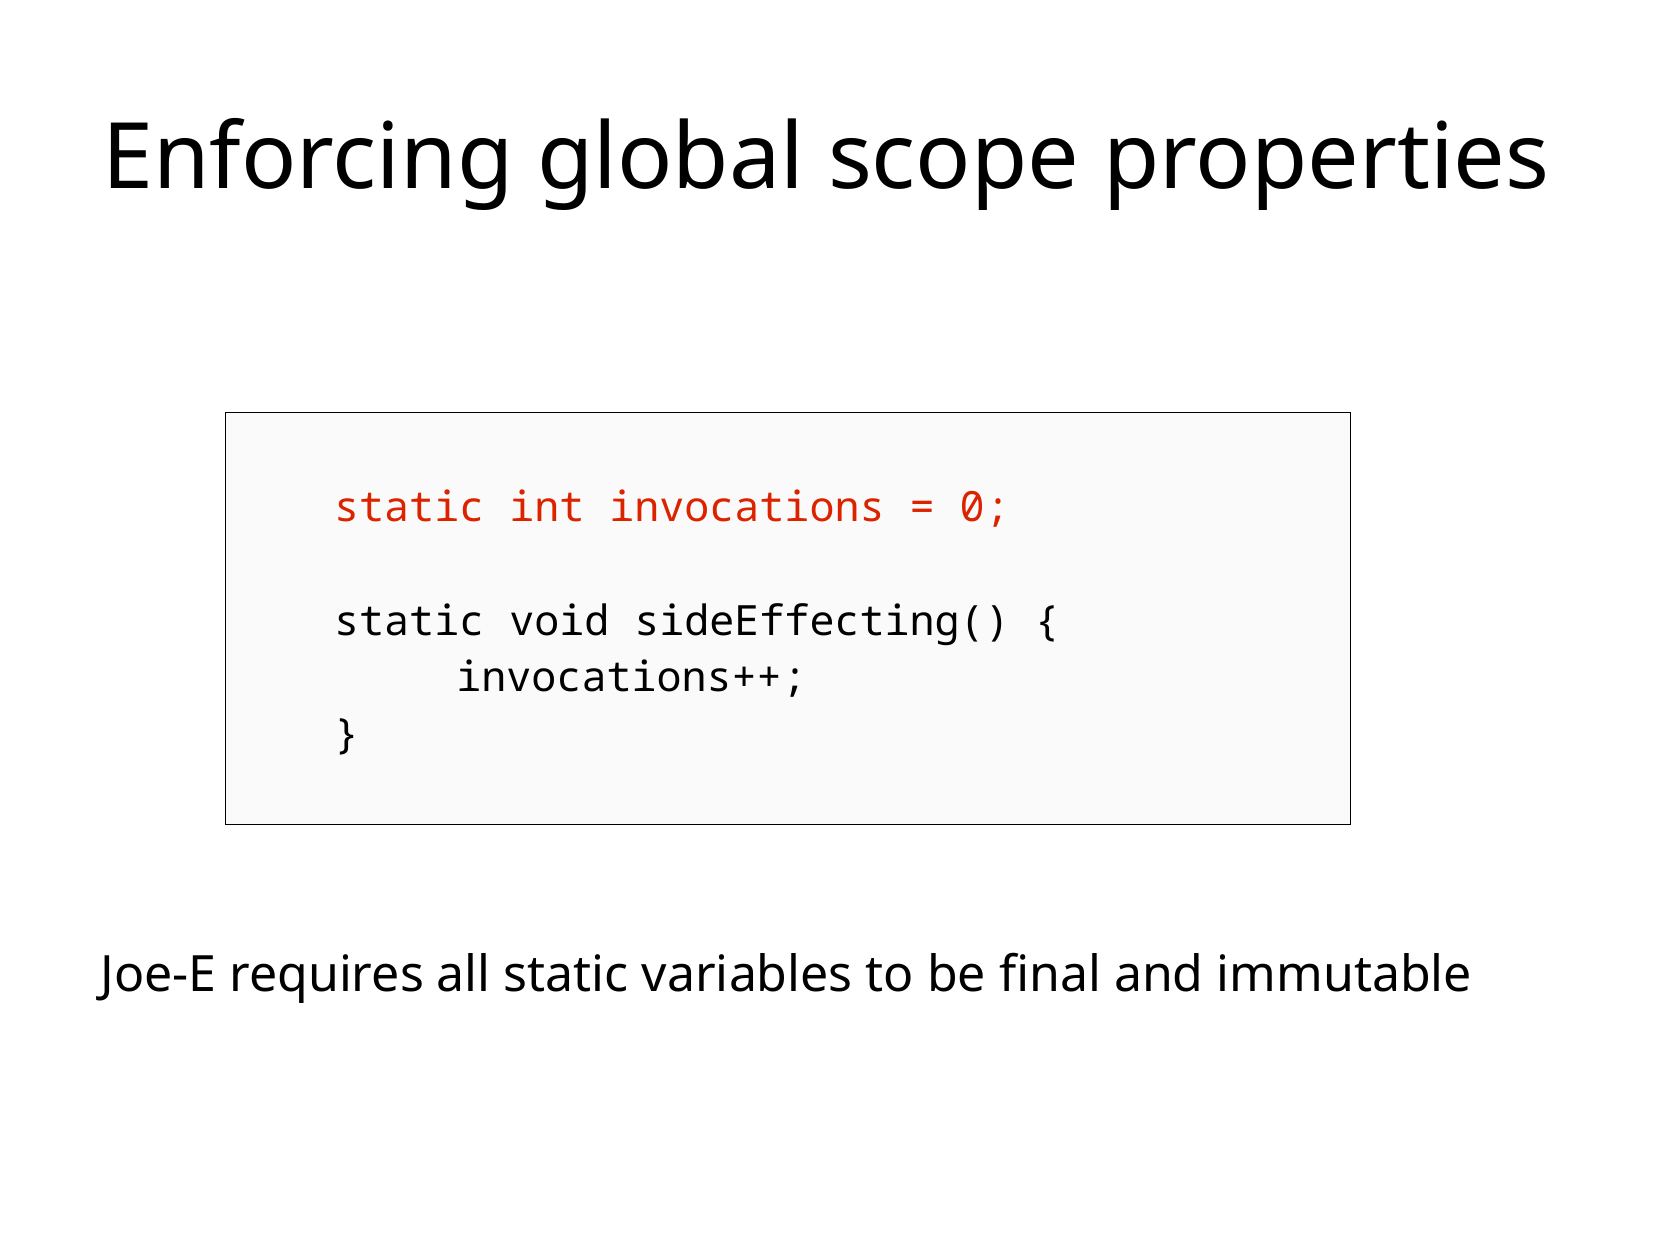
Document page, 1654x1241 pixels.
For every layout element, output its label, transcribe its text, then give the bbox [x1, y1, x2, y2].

list Joe-E requires all static variables to be final and immutable [82, 937, 1571, 1094]
title Enforcing global scope properties [82, 56, 1571, 250]
text_box static int invocations = 0; static void sideEffecting() { invocations++; } [225, 412, 1351, 825]
